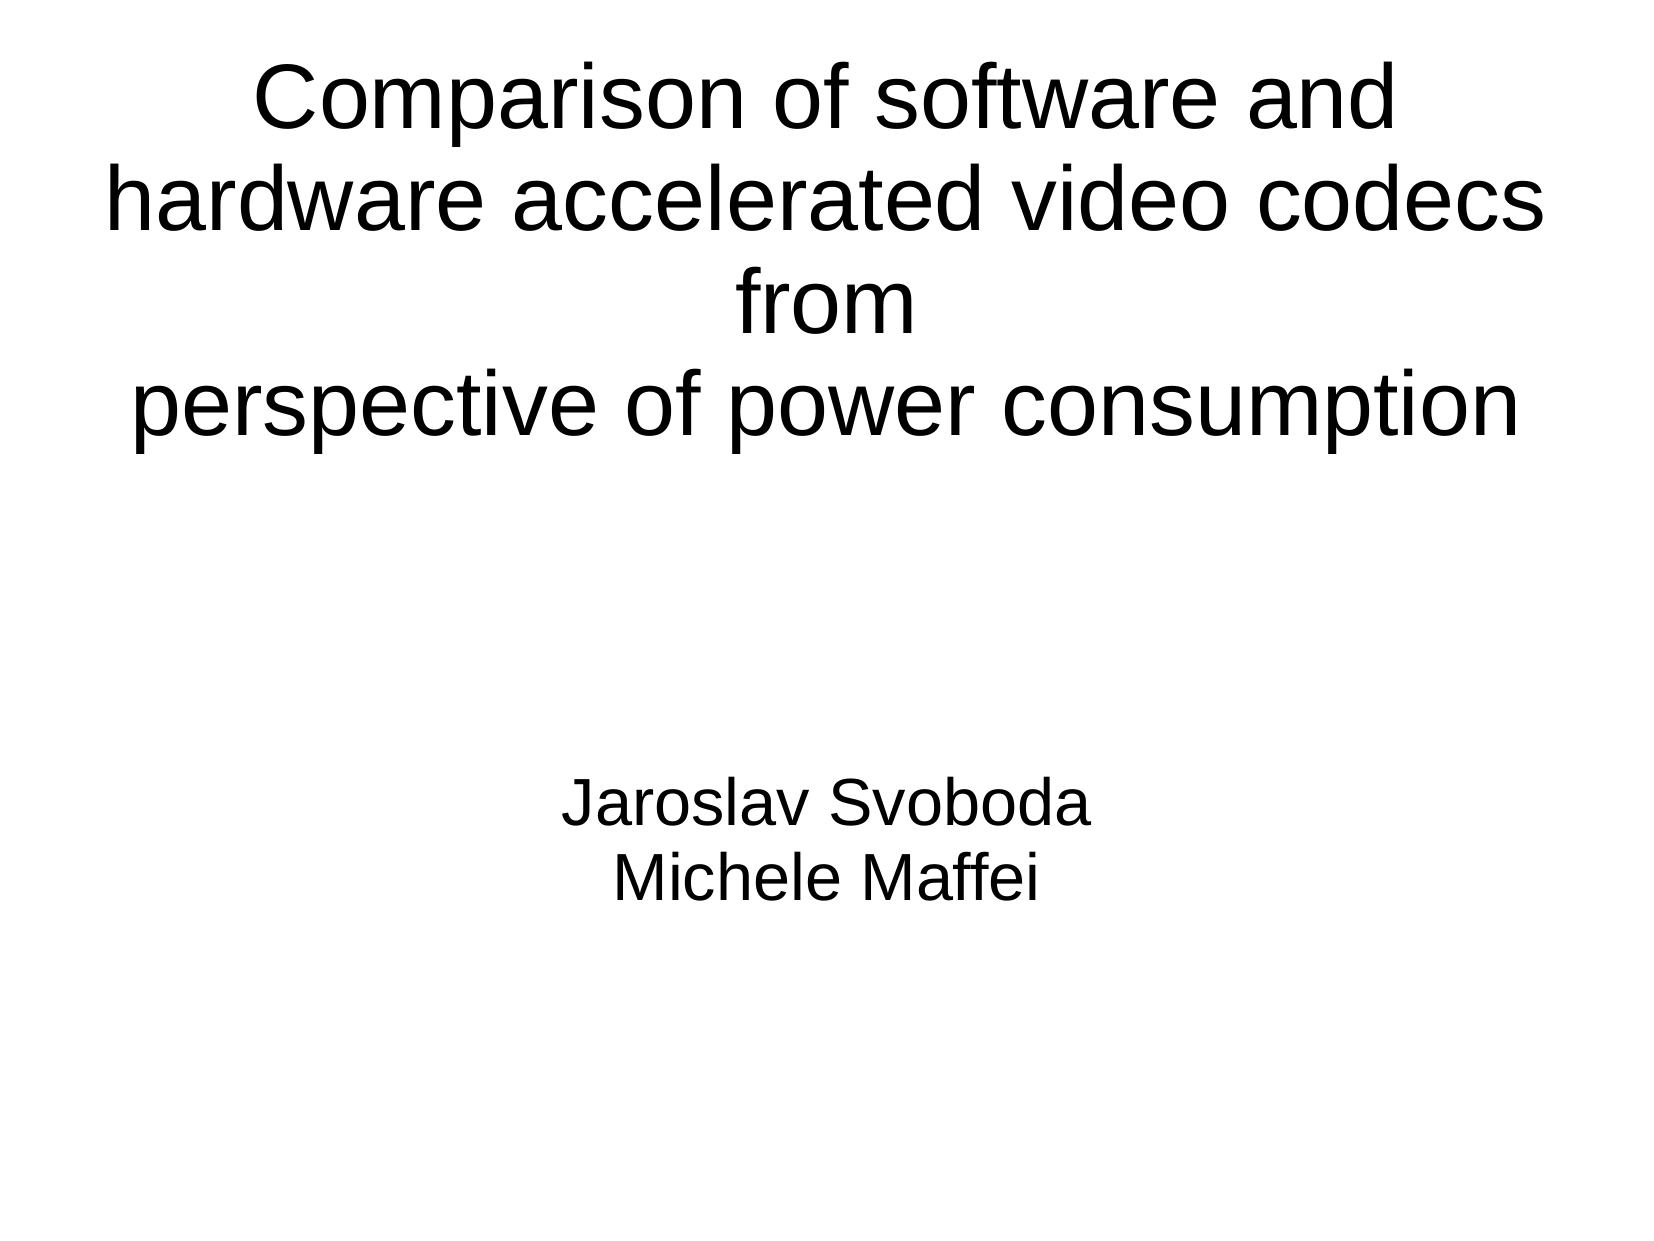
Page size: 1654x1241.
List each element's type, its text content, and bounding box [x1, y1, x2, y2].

subtitle Jaroslav Svoboda Michele Maffei [82, 480, 1571, 1200]
title Comparison of software and hardware accelerated video codecs from perspective of power consumption [82, 45, 1571, 456]
